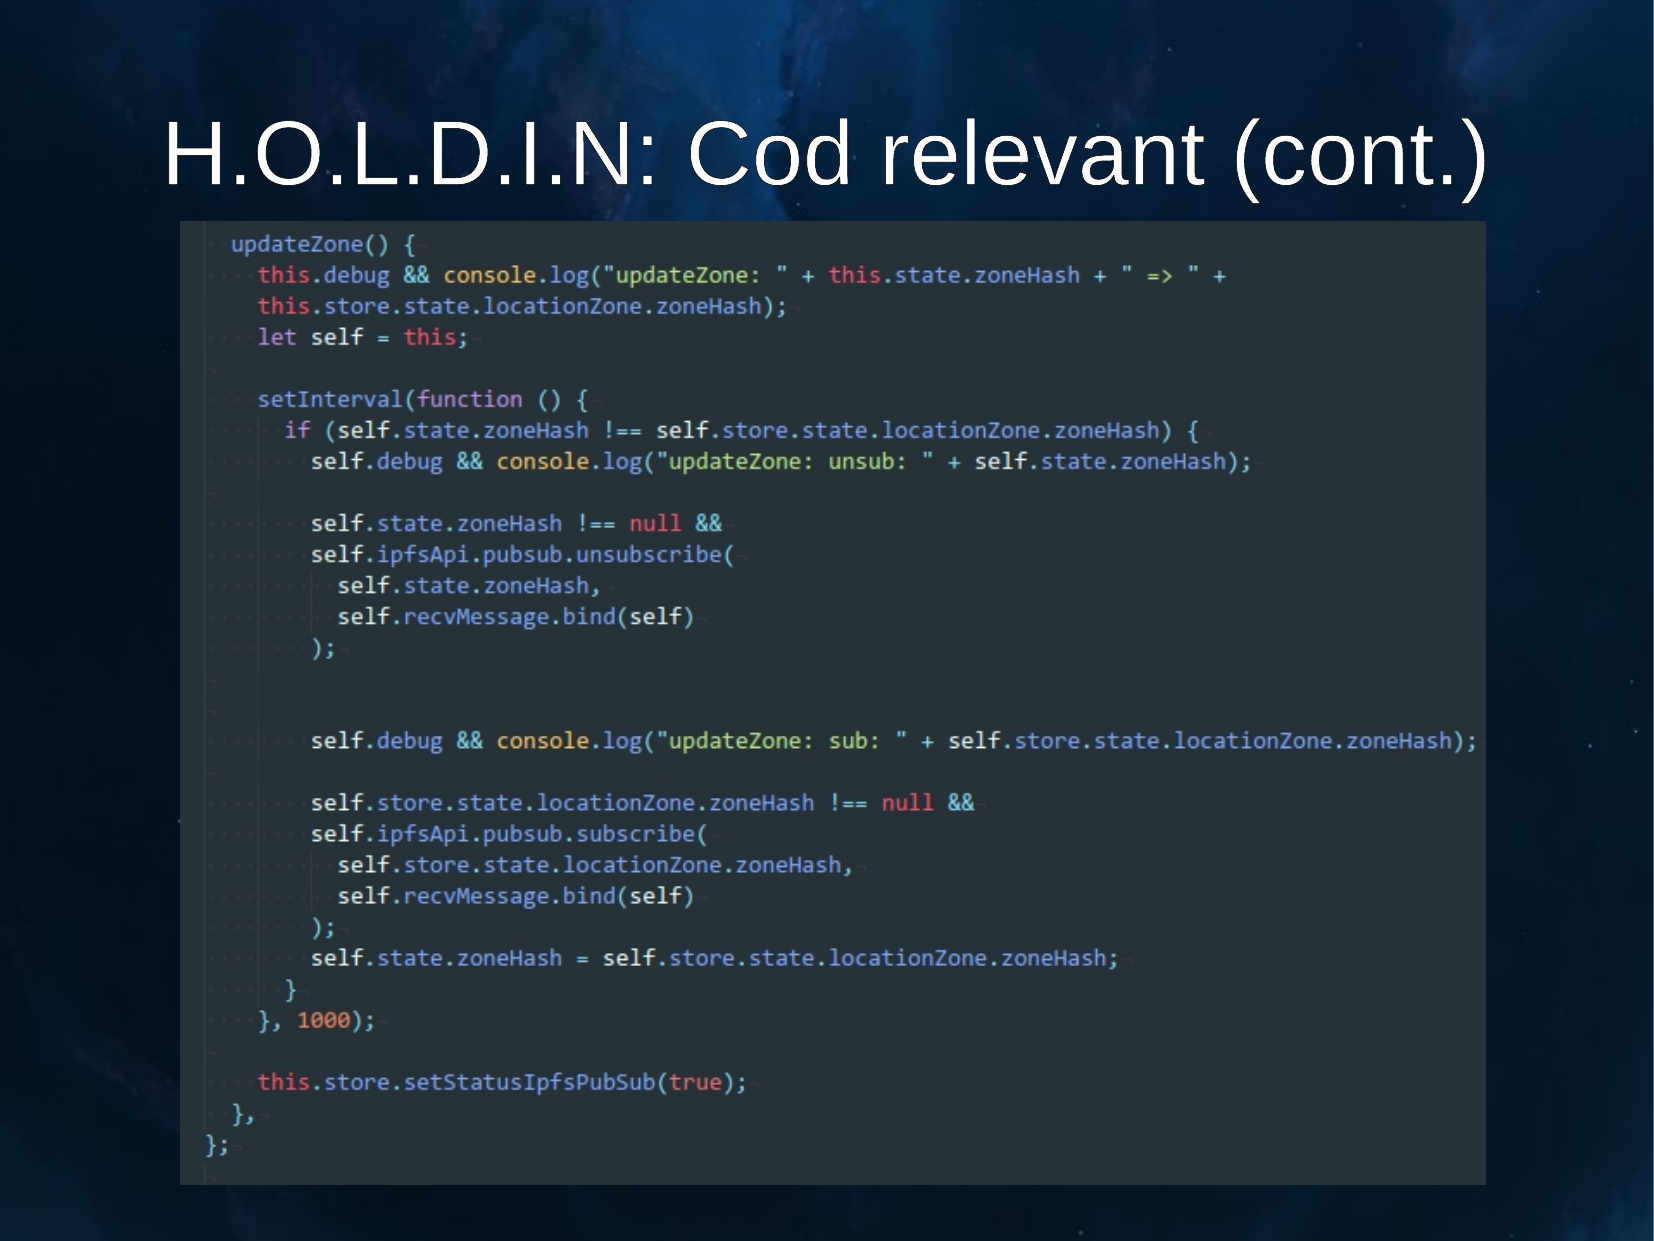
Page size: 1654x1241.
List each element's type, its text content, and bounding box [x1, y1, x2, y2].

picture [0, 0, 1654, 1241]
title H.O.L.D.I.N: Cod relevant (cont.) [82, 49, 1571, 257]
